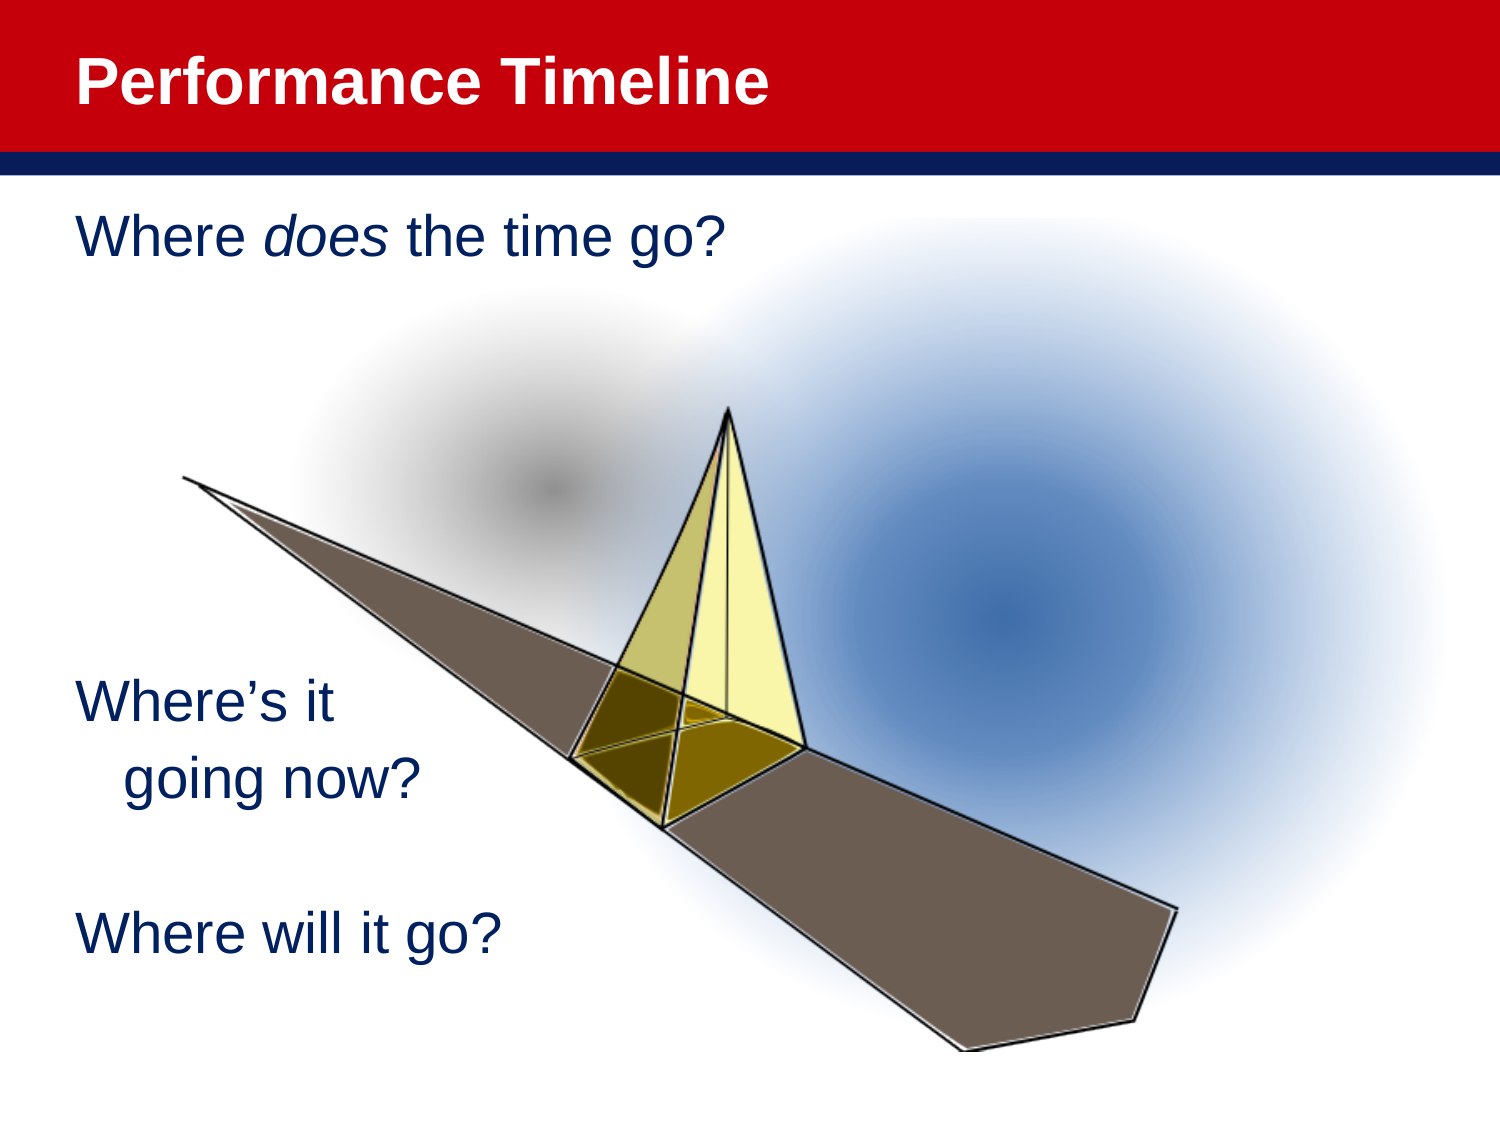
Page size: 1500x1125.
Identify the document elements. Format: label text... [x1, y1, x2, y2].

title Performance Timeline [75, 5, 1424, 158]
picture [165, 218, 1499, 1052]
list Where does the time go? Where’s it going now? Where will it go? [75, 203, 1424, 1043]
